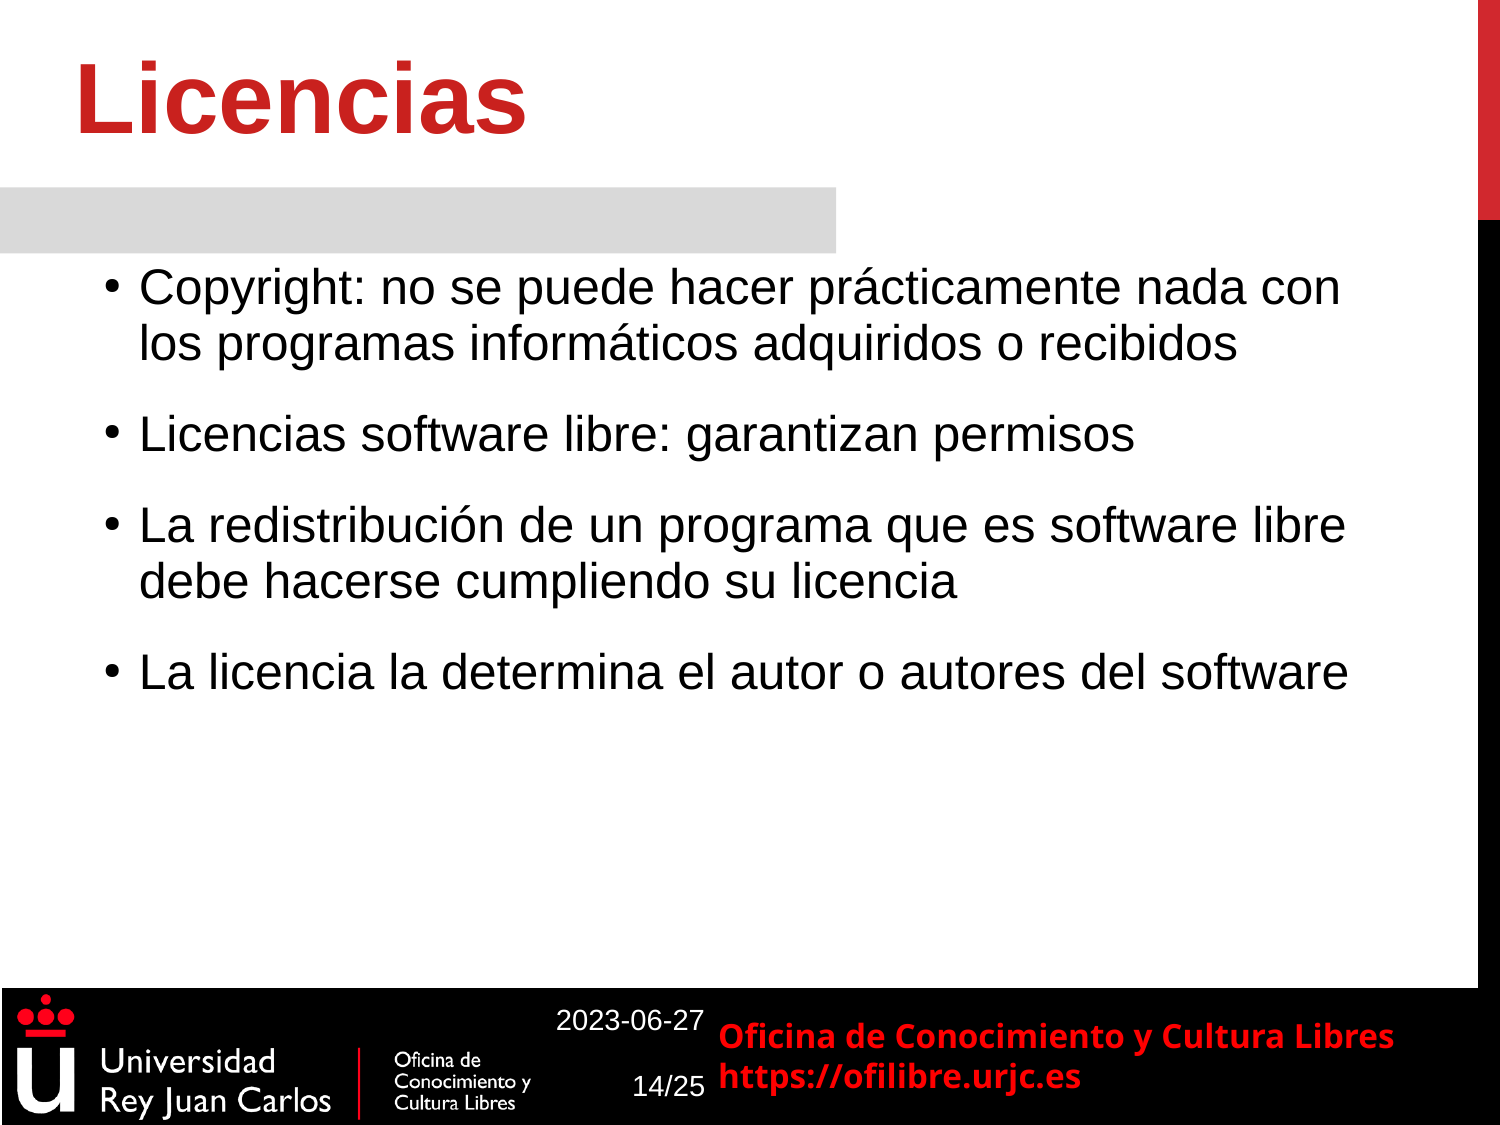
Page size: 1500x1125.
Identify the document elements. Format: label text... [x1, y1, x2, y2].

text_box Licencias [60, 36, 1396, 275]
picture [17, 994, 531, 1120]
title [75, 7, 1425, 196]
text_box Copyright: no se puede hacer prácticamente nada con los programas informáticos adquiridos o recibidos Licencias software libre: garantizan permisos La redistribución de un programa que es software libre debe hacerse cumpliendo su licencia La licencia la determina el autor o autores del software [88, 251, 1396, 979]
